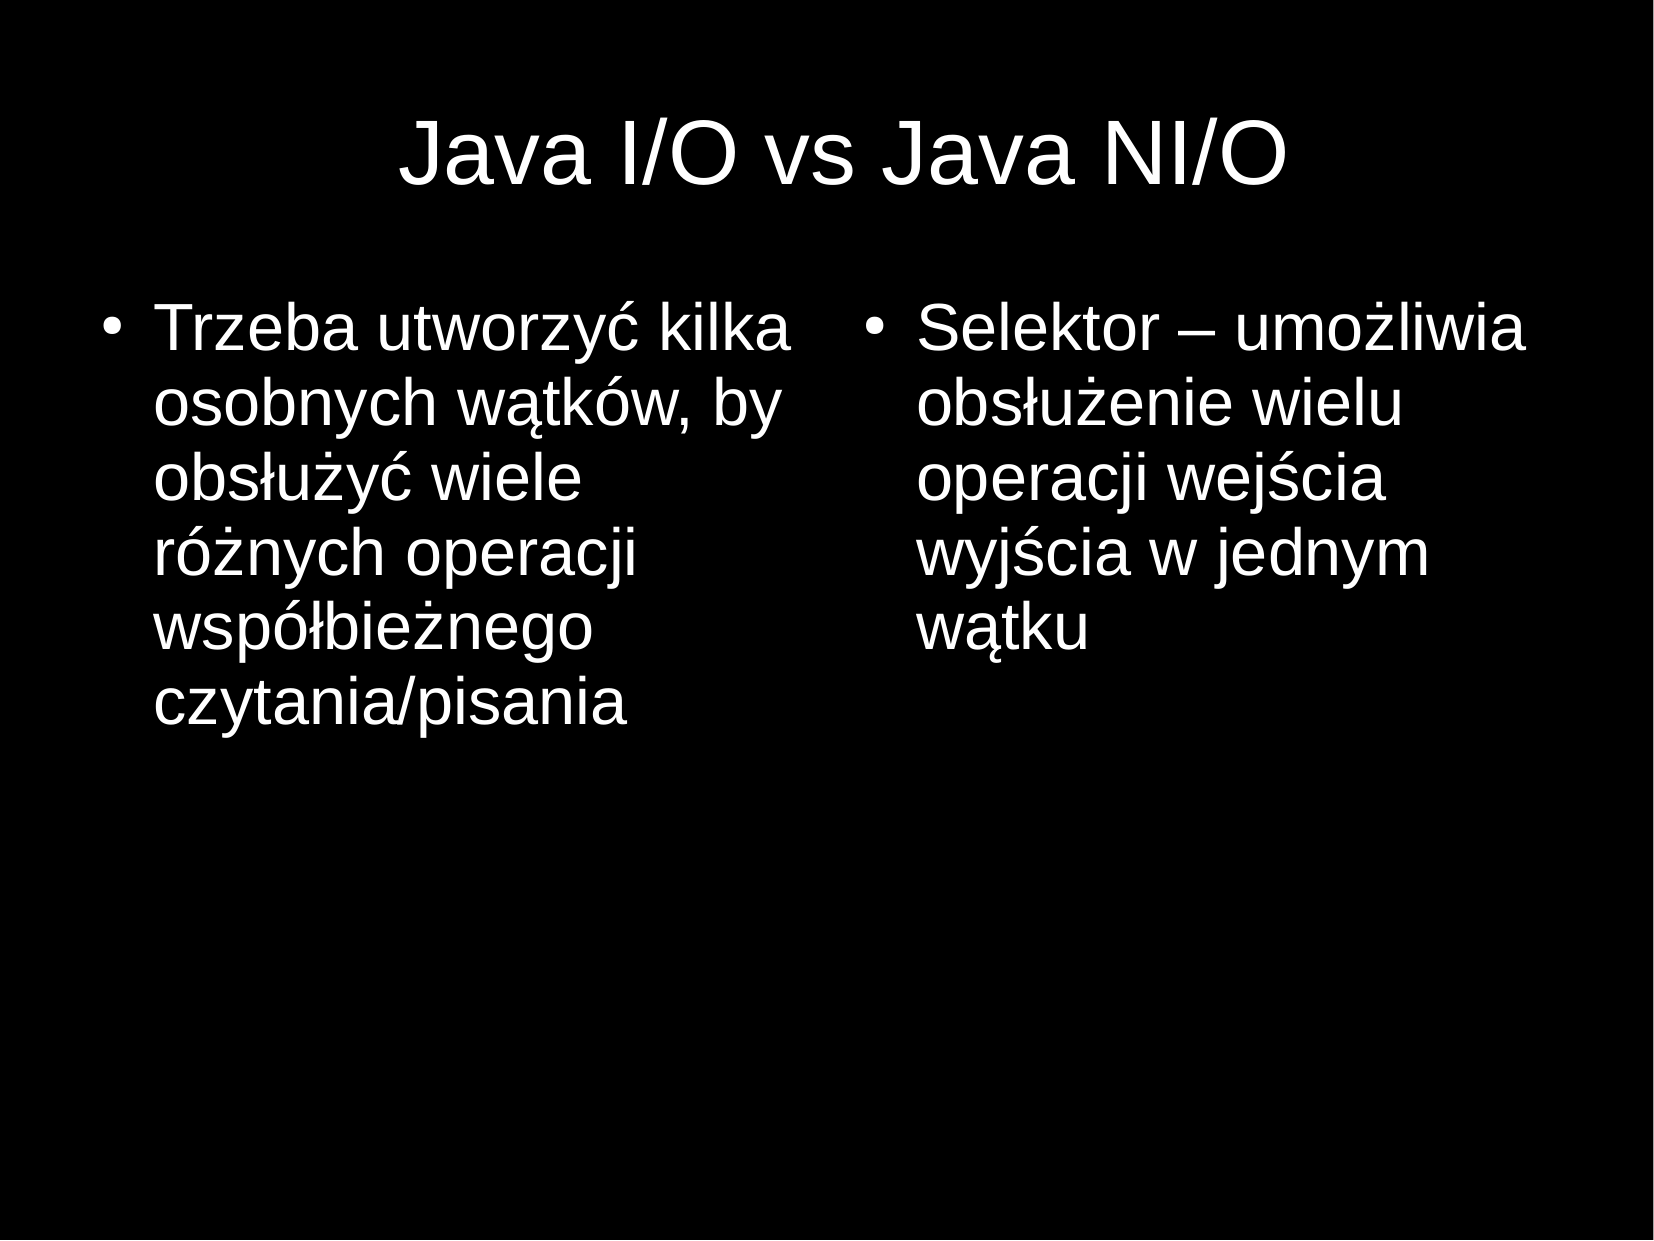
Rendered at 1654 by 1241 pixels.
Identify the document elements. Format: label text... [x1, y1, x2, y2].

list Selektor – umożliwia obsłużenie wielu operacji wejścia wyjścia w jednym wątku [845, 290, 1572, 1010]
list Trzeba utworzyć kilka osobnych wątków, by obsłużyć wiele różnych operacji współbieżnego czytania/pisania [82, 290, 809, 1010]
title Java I/O vs Java NI/O [82, 49, 1571, 257]
